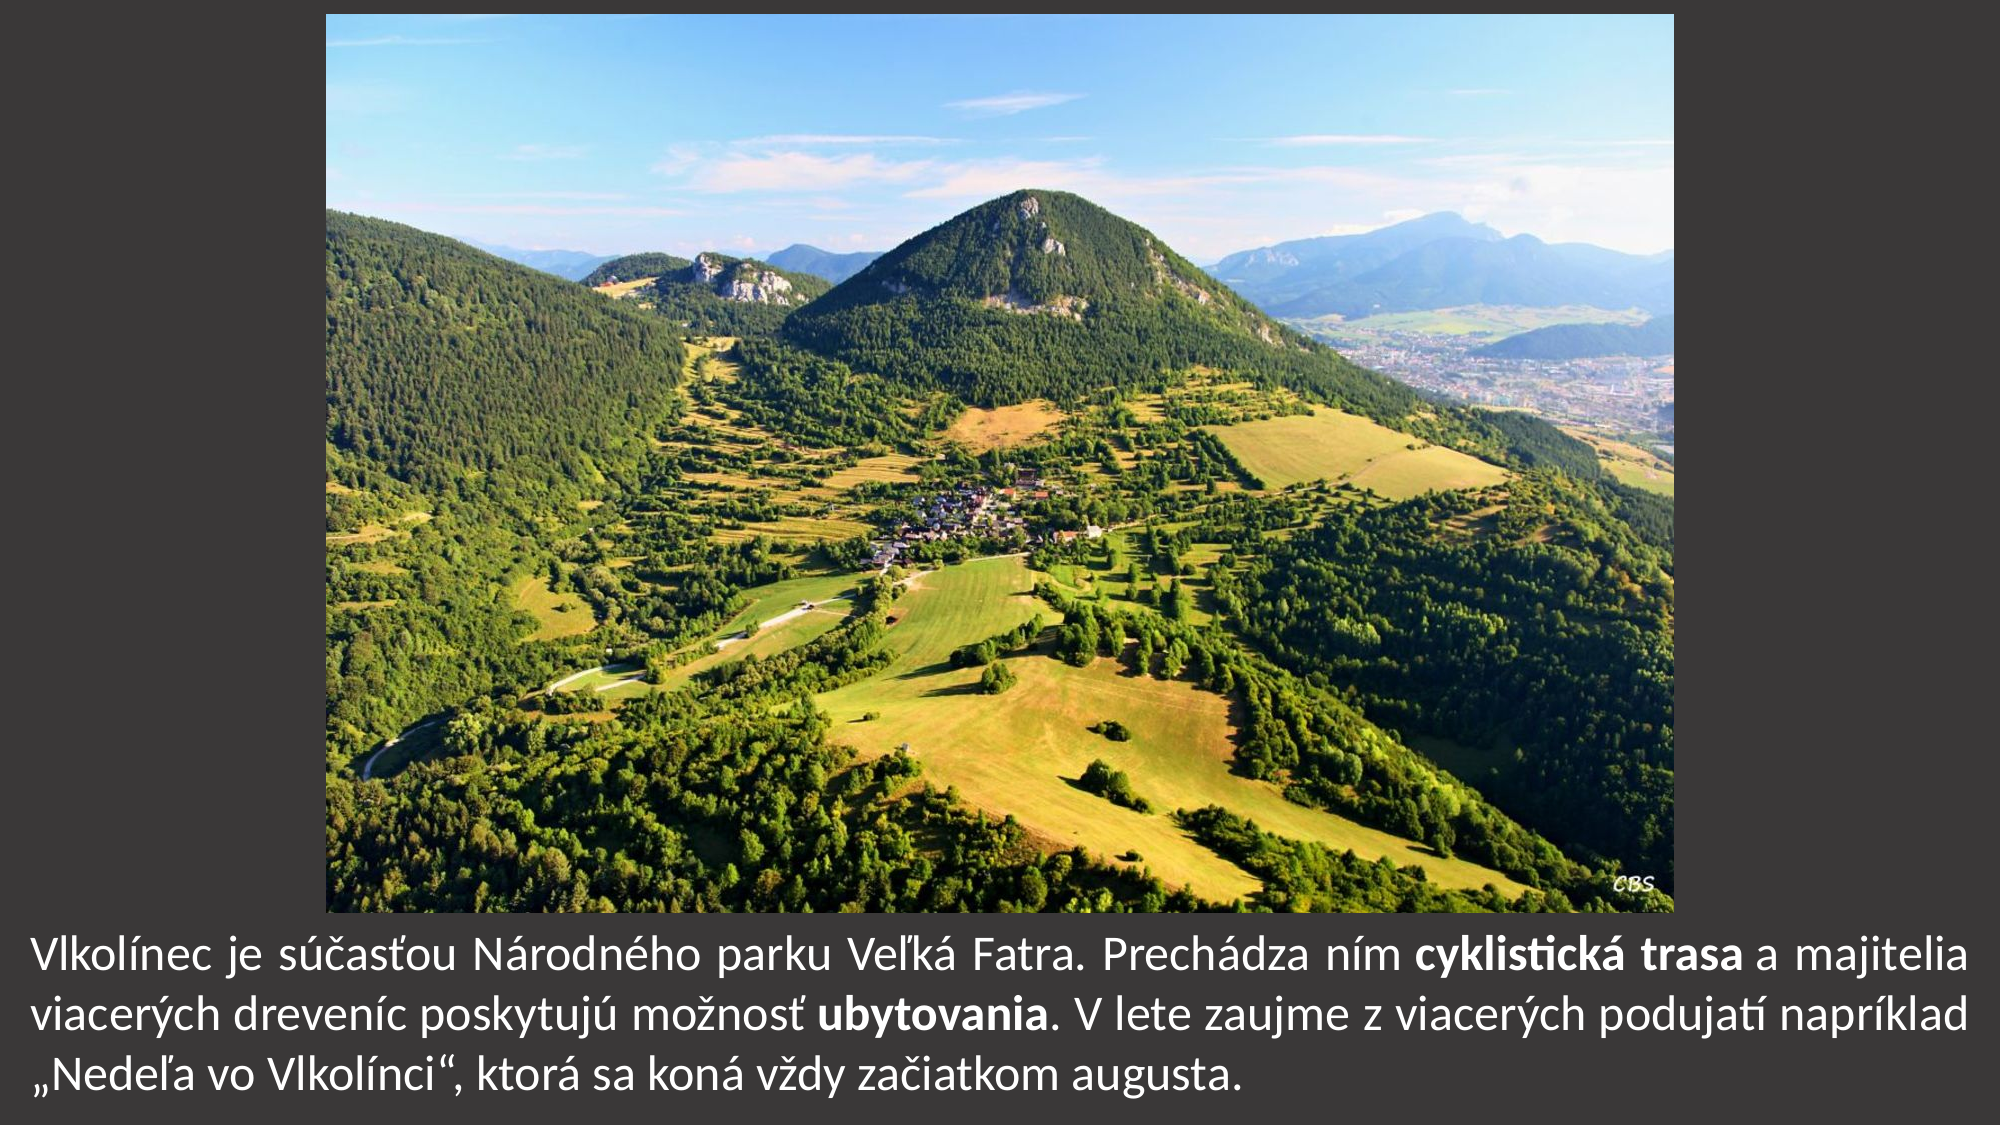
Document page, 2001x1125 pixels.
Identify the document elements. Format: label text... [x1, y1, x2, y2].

picture [326, 14, 1674, 914]
text_box Vlkolínec je súčasťou Národného parku Veľká Fatra. Prechádza ním cyklistická trasa a majitelia viacerých dreveníc poskytujú možnosť ubytovania. V lete zaujme z viacerých podujatí napríklad „Nedeľa vo Vlkolínci“, ktorá sa koná vždy začiatkom augusta. [15, 913, 1985, 1109]
